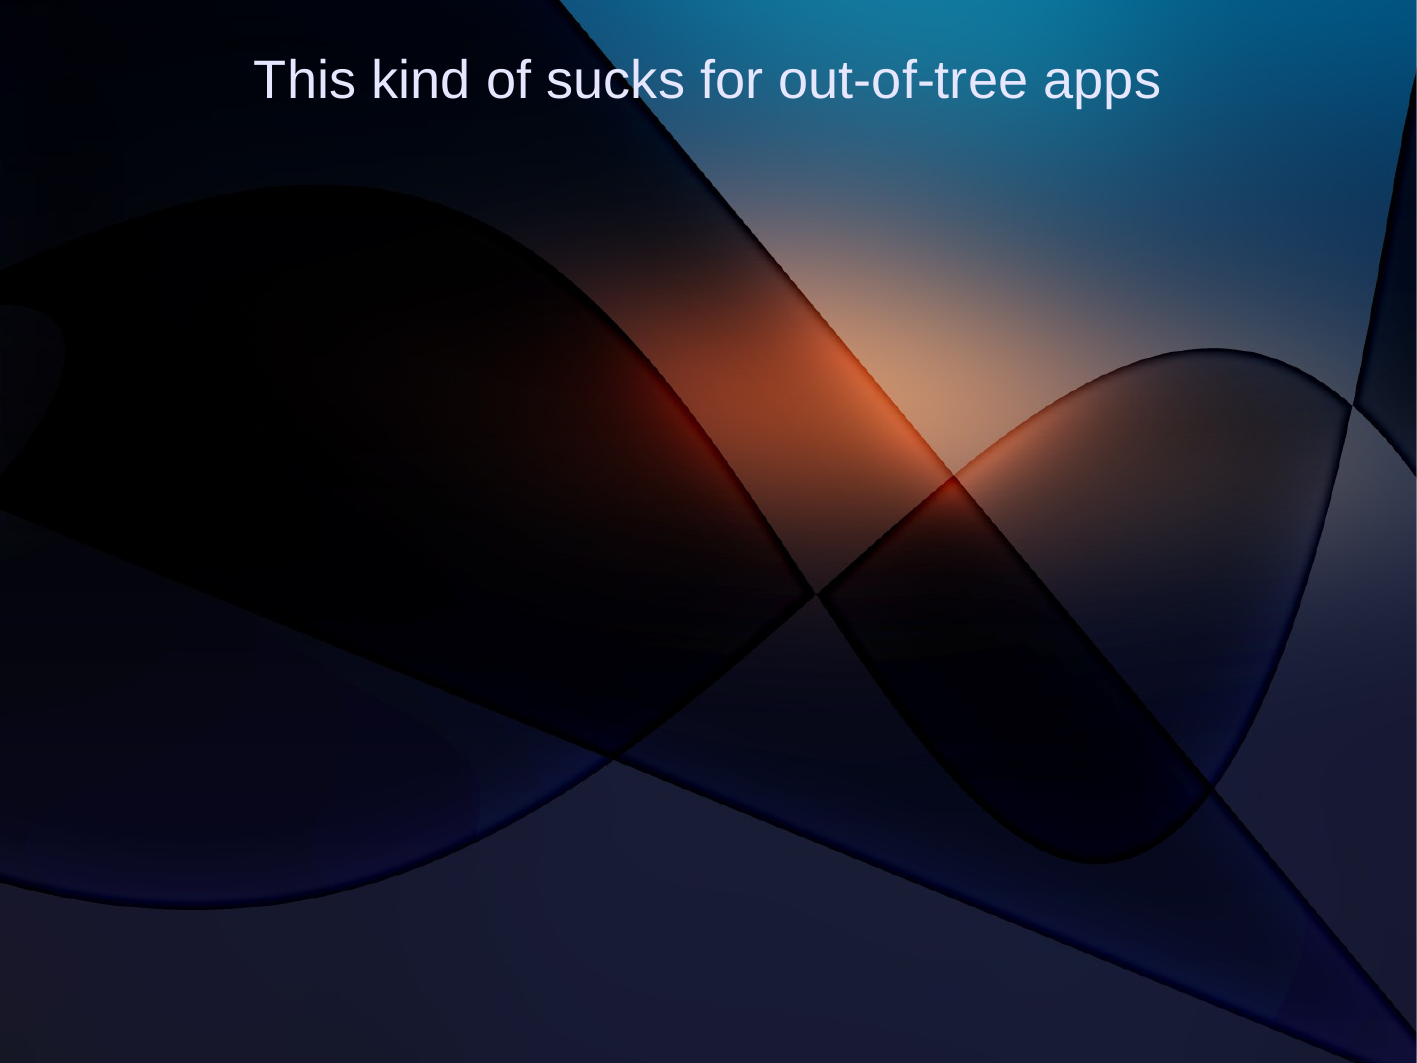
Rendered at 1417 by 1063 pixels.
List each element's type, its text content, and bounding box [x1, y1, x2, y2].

picture [1093, 34, 1099, 42]
title This kind of sucks for out-of-tree apps [70, 42, 1346, 213]
subtitle [70, 244, 1346, 925]
picture [0, 0, 1417, 1063]
